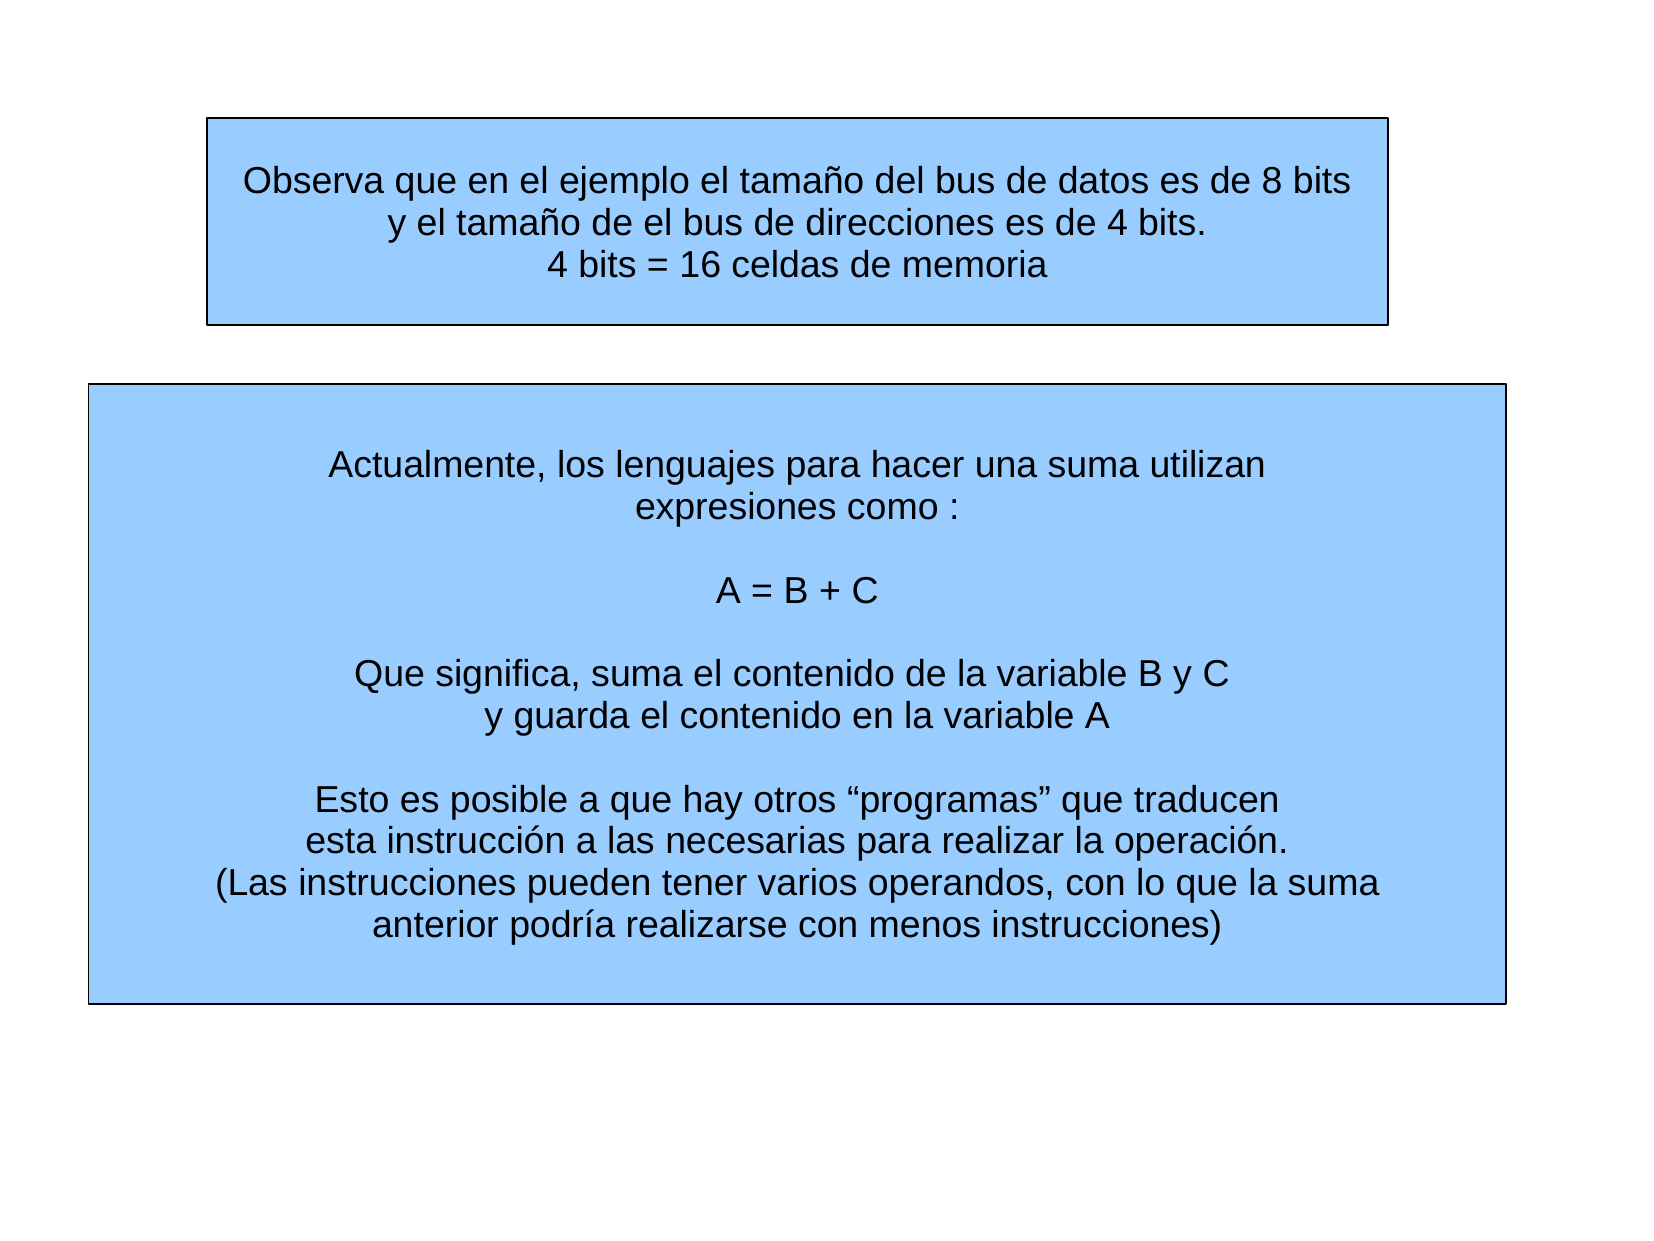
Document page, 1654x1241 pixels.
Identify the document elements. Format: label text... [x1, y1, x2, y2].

text_box Observa que en el ejemplo el tamaño del bus de datos es de 8 bits y el tamaño de el bus de direcciones es de 4 bits. 4 bits = 16 celdas de memoria [206, 118, 1388, 325]
text_box Actualmente, los lenguajes para hacer una suma utilizan expresiones como : A = B + C Que significa, suma el contenido de la variable B y C y guarda el contenido en la variable A Esto es posible a que hay otros “programas” que traducen esta instrucción a las necesarias para realizar la operación. (Las instrucciones pueden tener varios operandos, con lo que la suma anterior podría realizarse con menos instrucciones) [88, 383, 1507, 1004]
